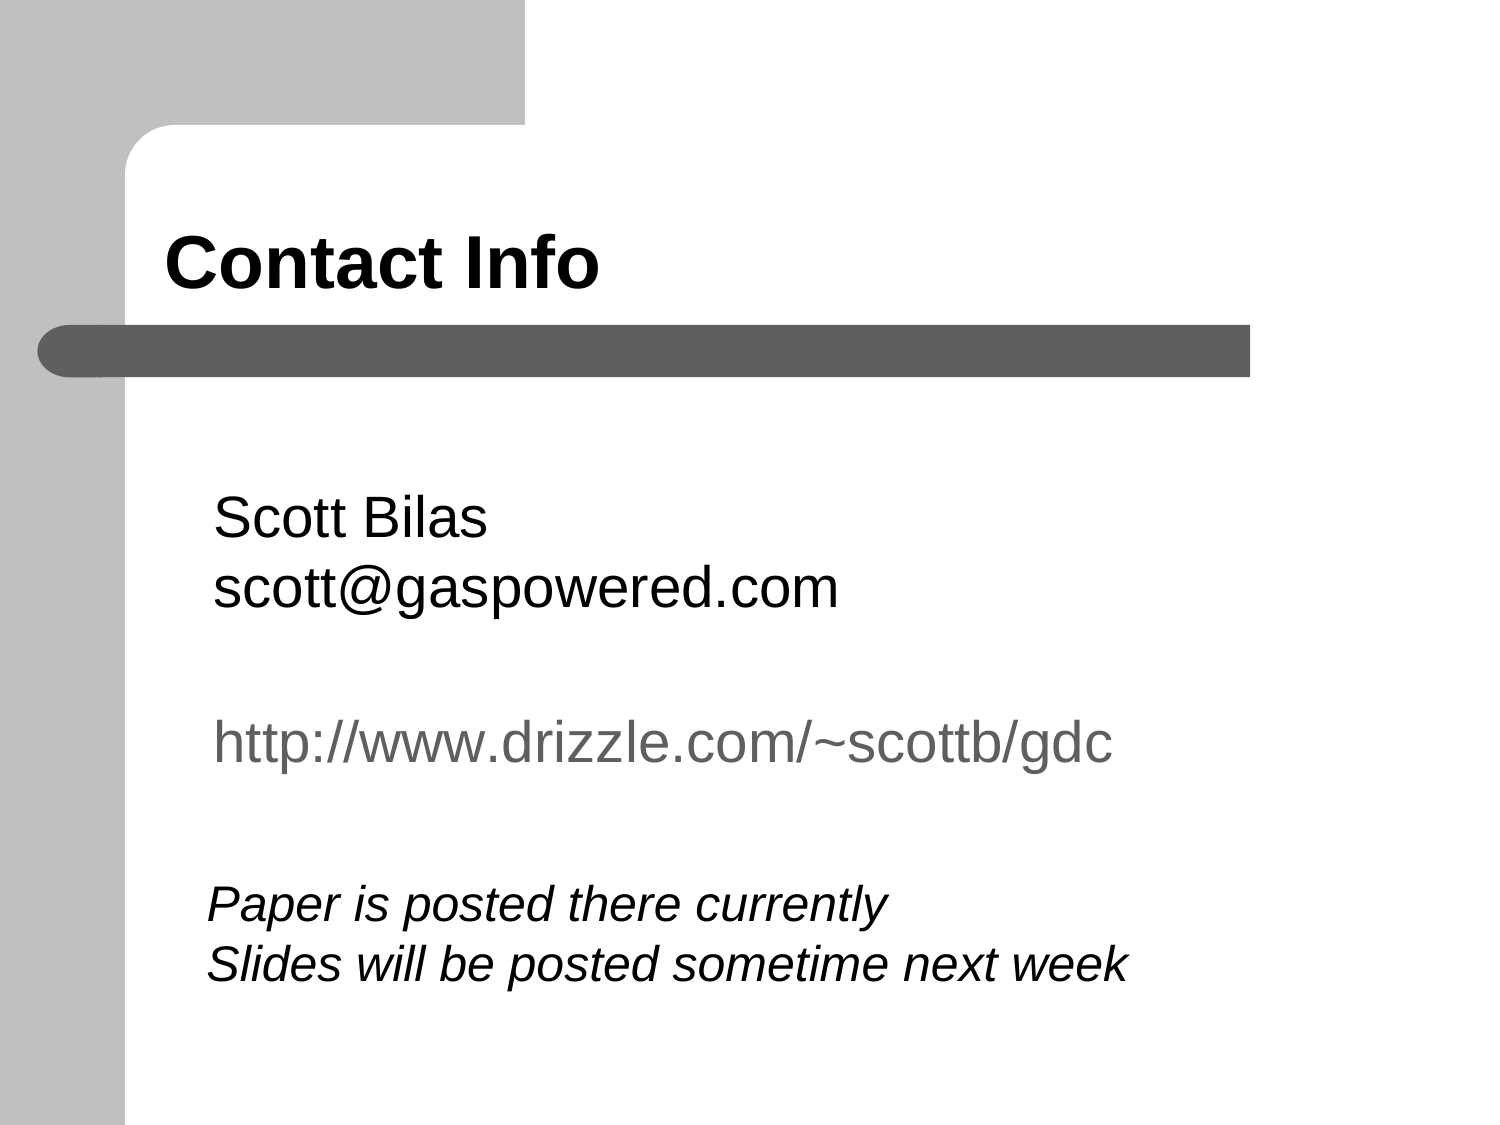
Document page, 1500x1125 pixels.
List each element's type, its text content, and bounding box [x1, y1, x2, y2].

list Scott Bilas scott@gaspowered.com http://www.drizzle.com/~scottb/gdc Paper is posted there currently Slides will be posted sometime next week [149, 387, 1463, 1000]
title Contact Info [149, 124, 1463, 313]
